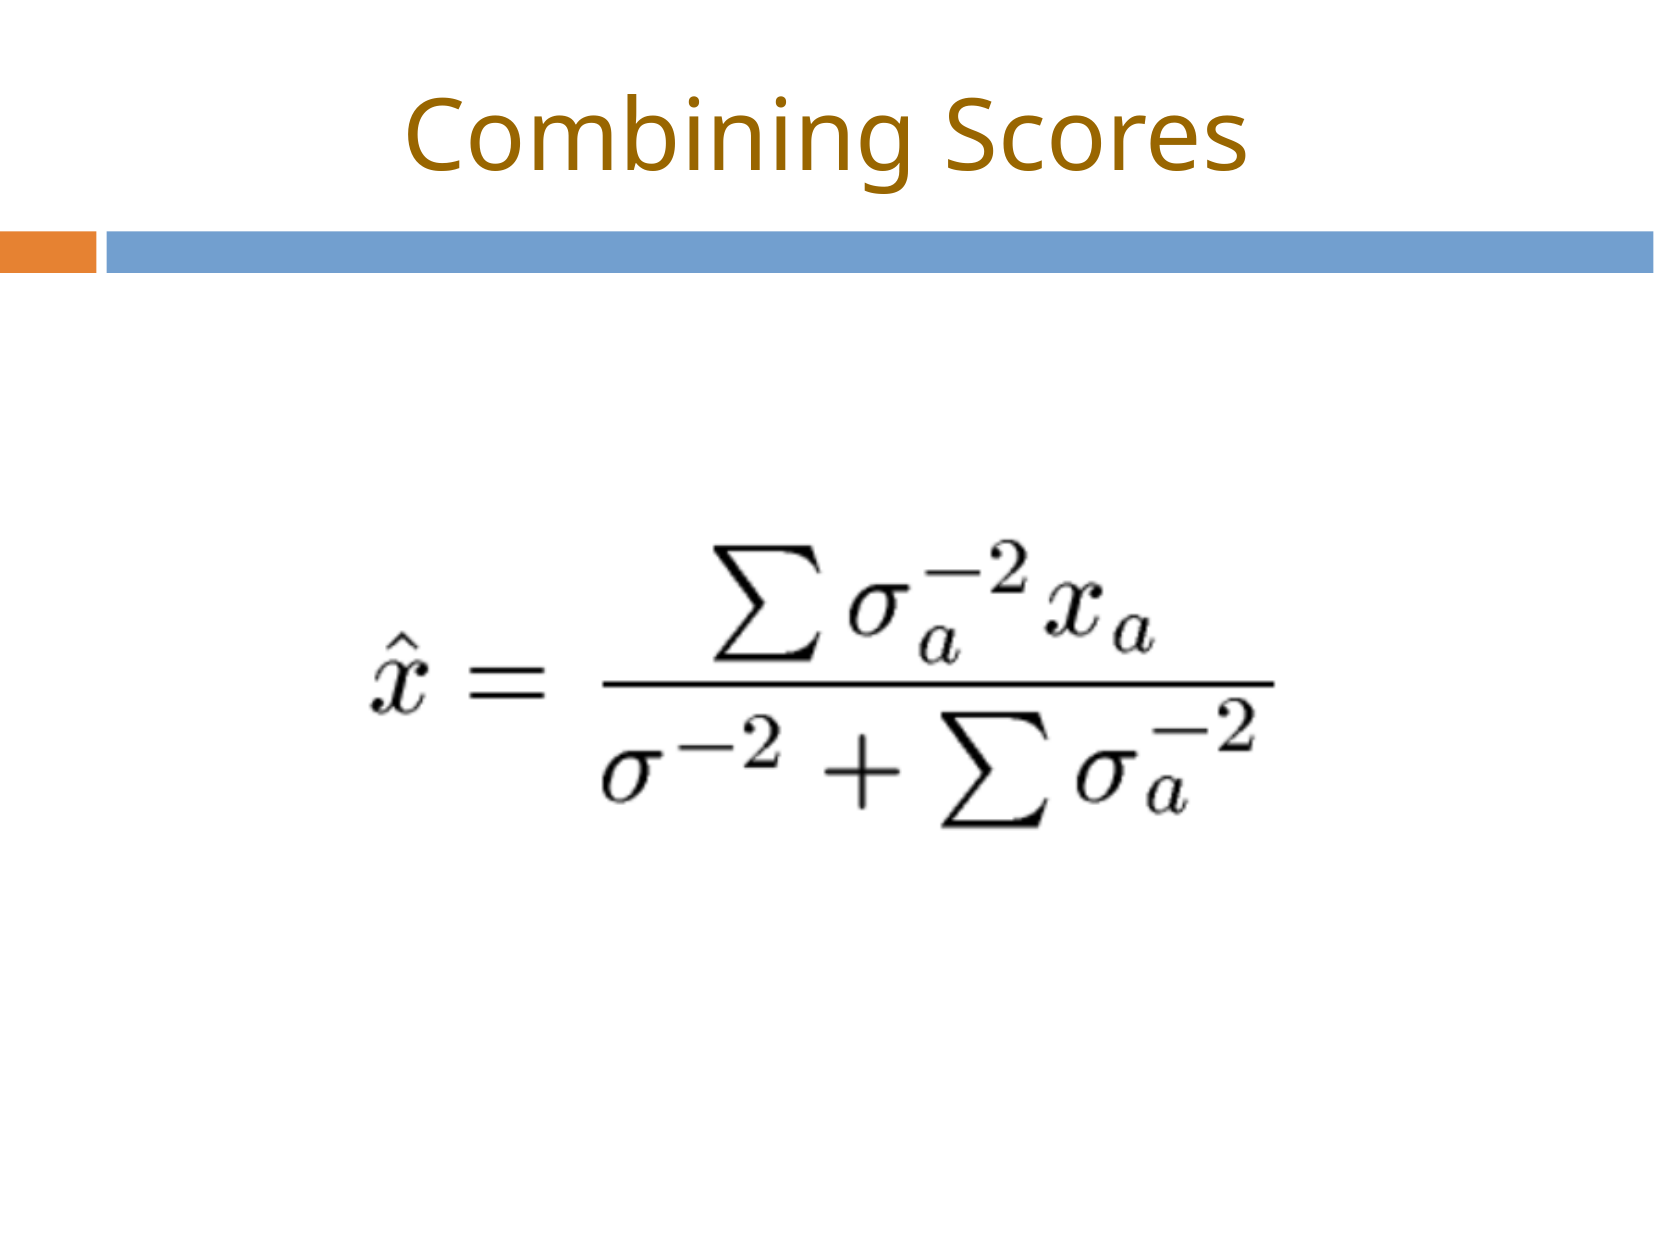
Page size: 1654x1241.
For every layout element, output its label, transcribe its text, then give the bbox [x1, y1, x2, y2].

title Combining Scores [0, 49, 1654, 213]
picture [323, 496, 1331, 879]
